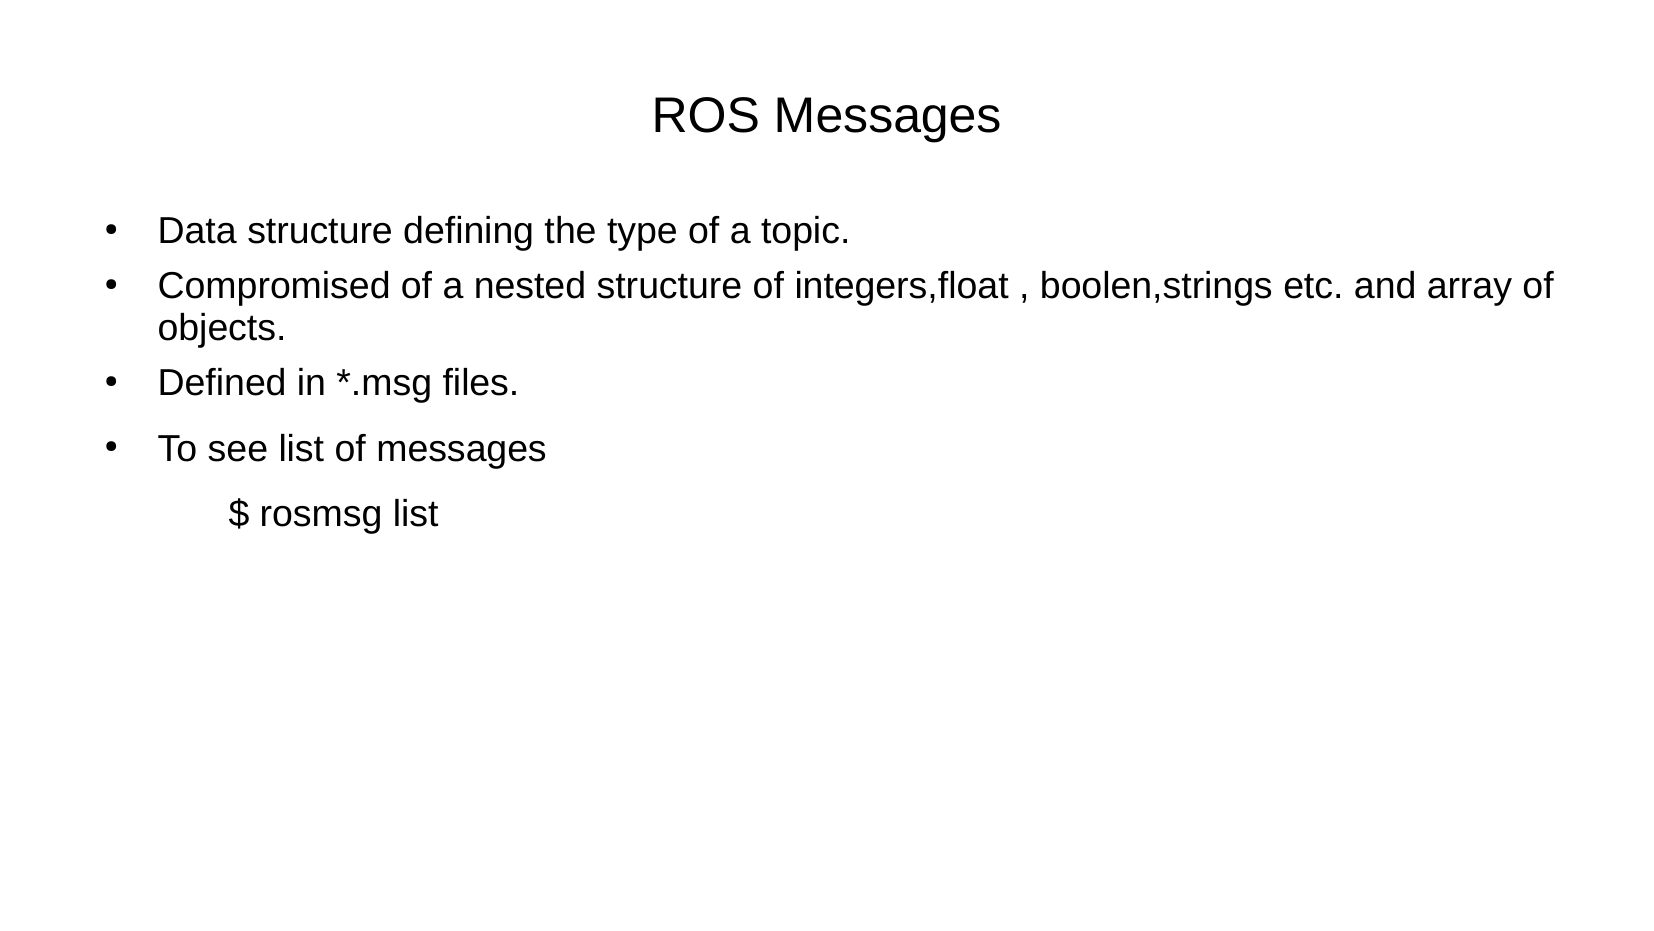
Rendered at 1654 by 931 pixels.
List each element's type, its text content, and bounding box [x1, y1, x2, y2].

title ROS Messages [82, 37, 1571, 193]
list Data structure defining the type of a topic. Compromised of a nested structure of integers,float , boolen,strings etc. and array of objects. Defined in *.msg files. To see list of messages $ rosmsg list [86, 210, 1576, 750]
